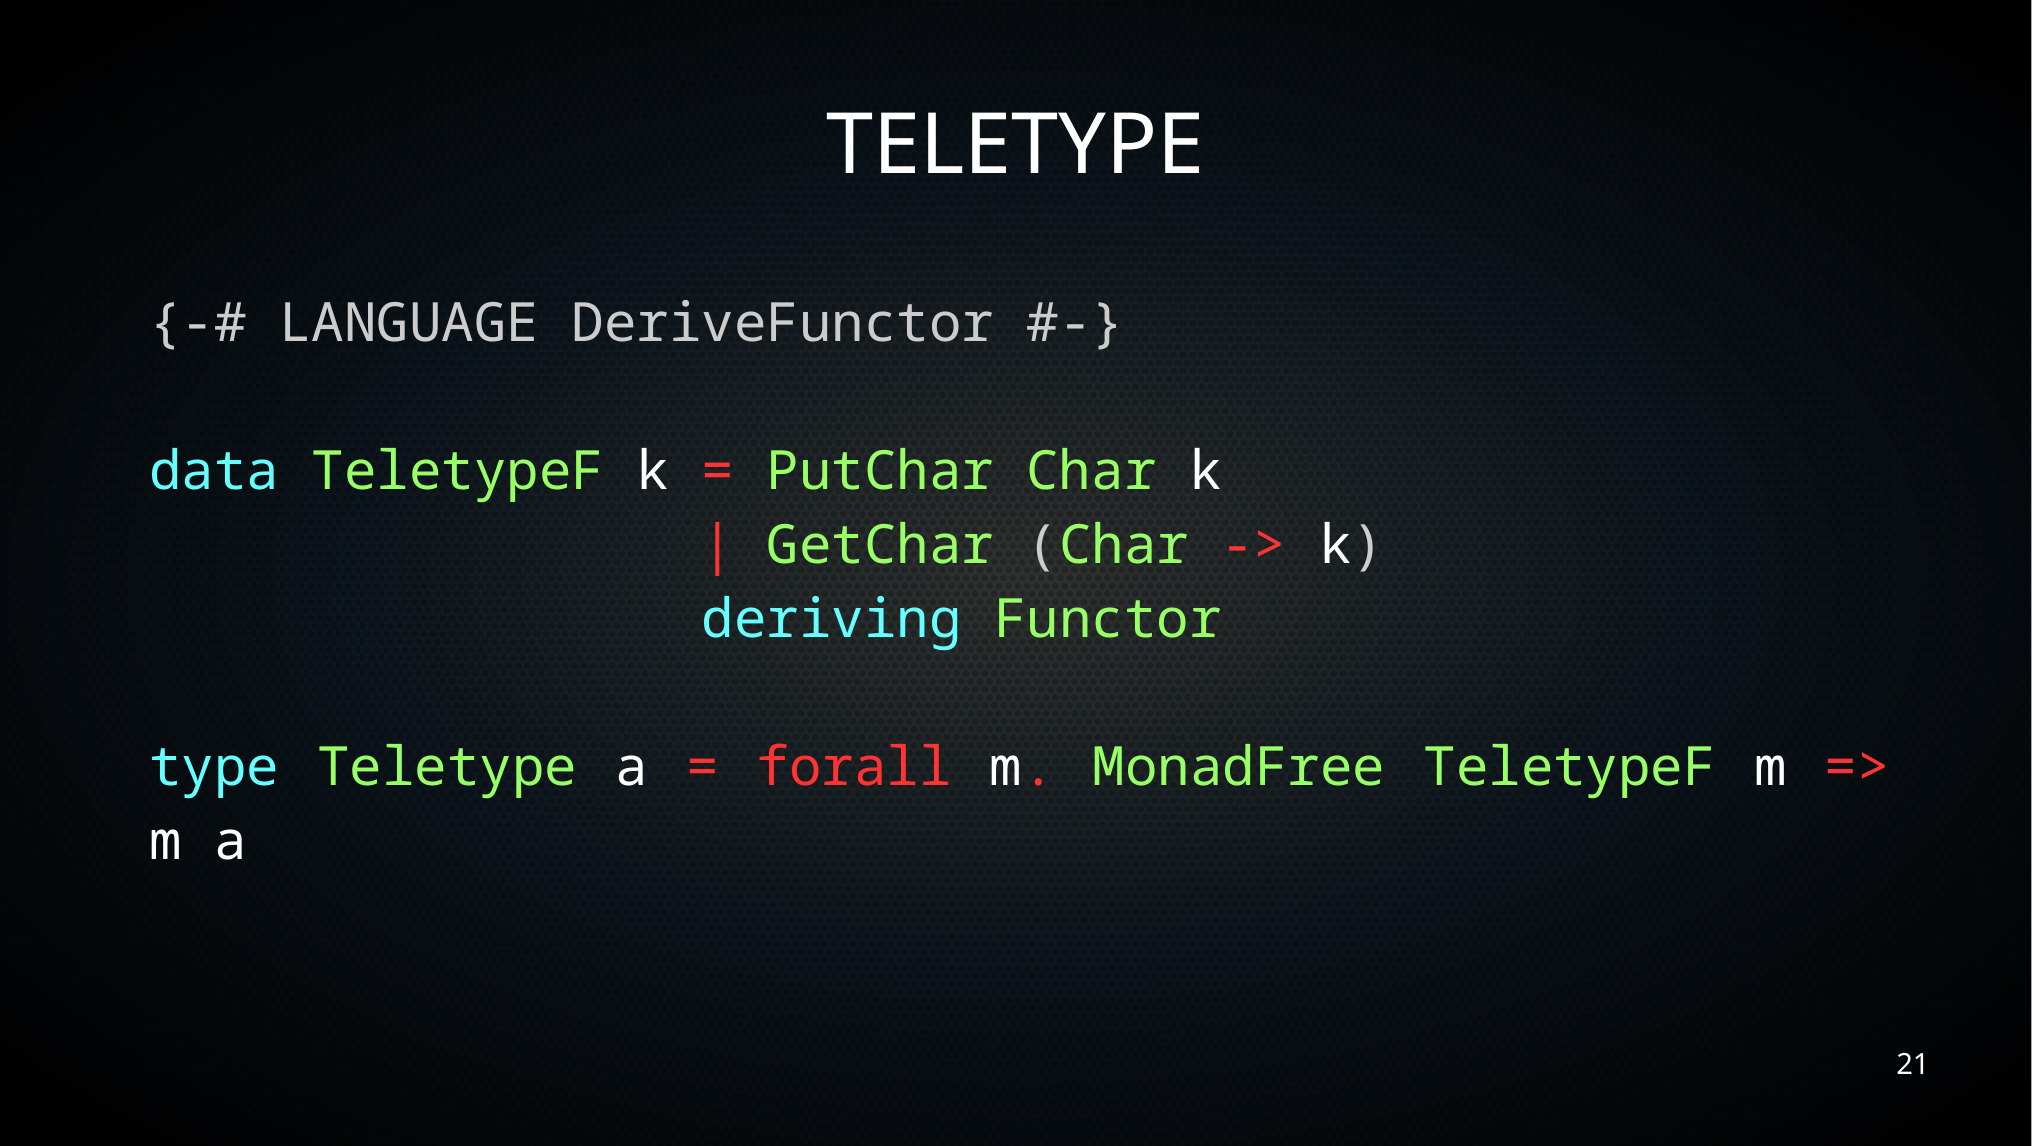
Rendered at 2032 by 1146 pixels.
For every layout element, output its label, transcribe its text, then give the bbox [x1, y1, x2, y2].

subtitle {-# LANGUAGE DeriveFunctor #-} data TeletypeF k = PutChar Char k | GetChar (Char -> k) deriving Functor type Teletype a = forall m. MonadFree TeletypeF m => m a [149, 366, 1890, 793]
title TELETYPE [101, 45, 1930, 237]
picture [0, 0, 2032, 1146]
